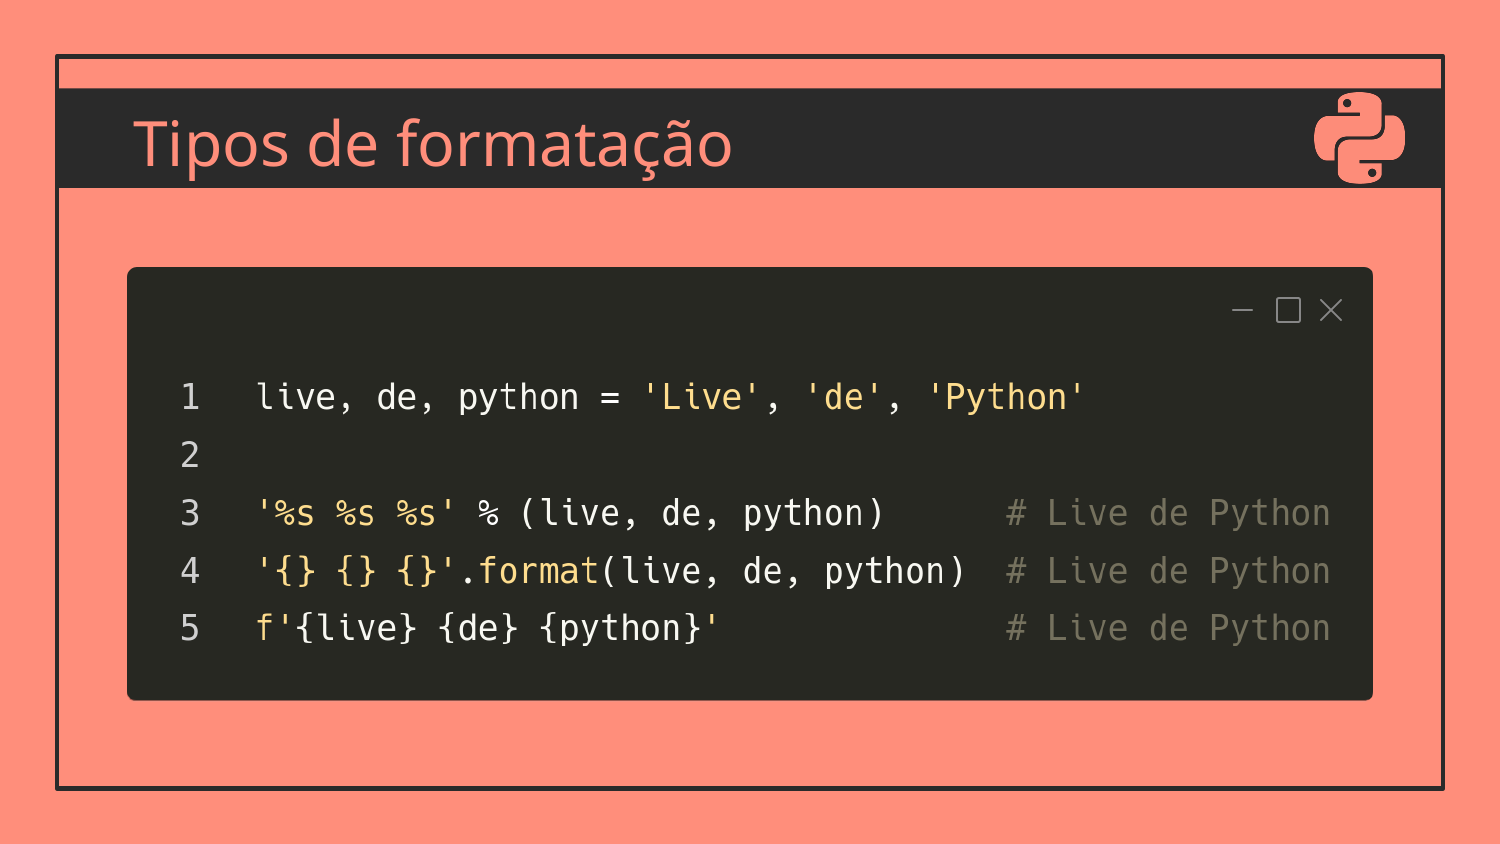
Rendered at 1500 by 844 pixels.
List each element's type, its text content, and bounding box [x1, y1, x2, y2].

title Tipos de formatação [118, 88, 1142, 188]
picture [127, 267, 1373, 700]
picture [1314, 92, 1405, 184]
